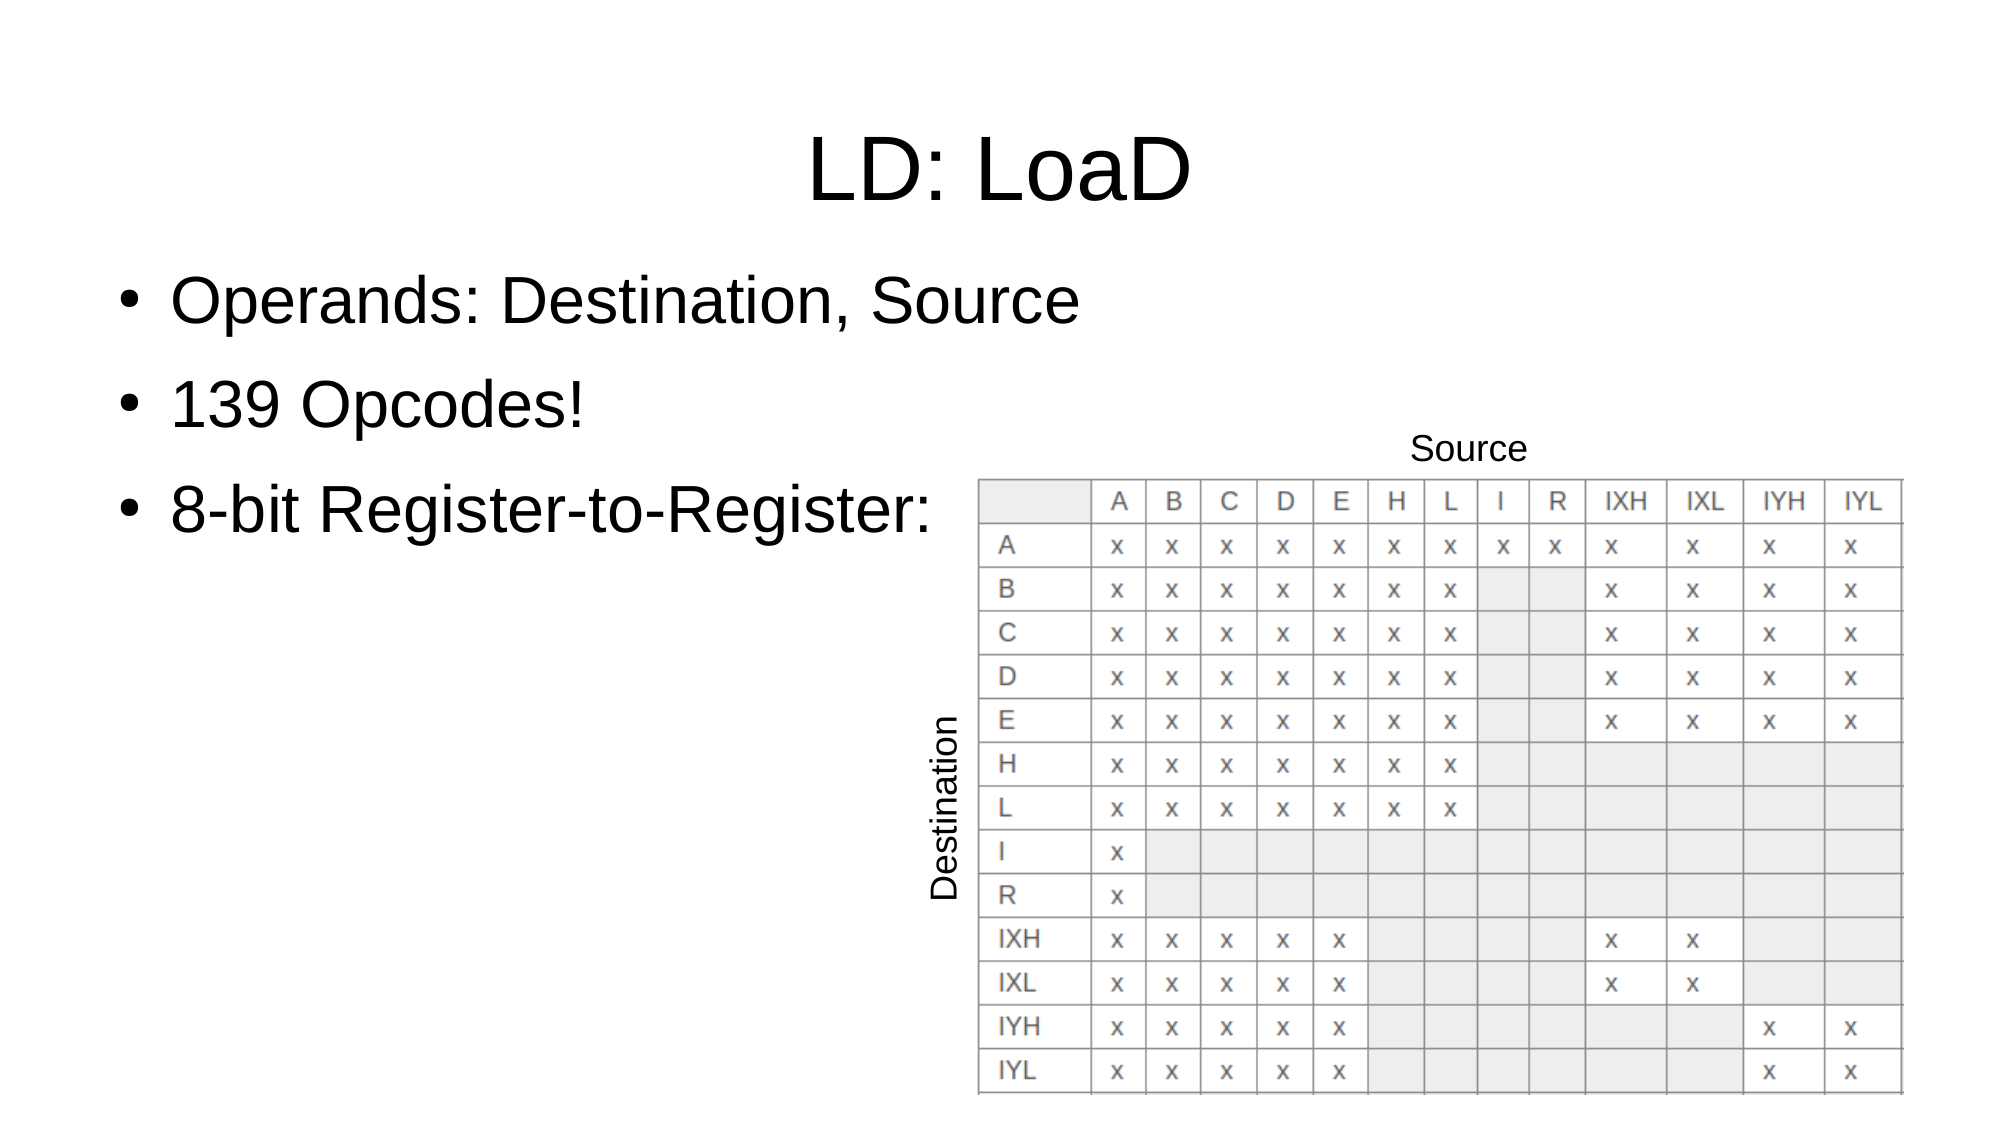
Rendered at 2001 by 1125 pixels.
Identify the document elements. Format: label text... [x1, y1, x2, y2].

text_box Source [1395, 420, 1544, 477]
title LD: LoaD [137, 59, 1863, 278]
picture [975, 476, 1904, 1096]
text_box Destination [915, 700, 973, 918]
list Operands: Destination, Source 139 Opcodes! 8-bit Register-to-Register: [99, 263, 1201, 601]
